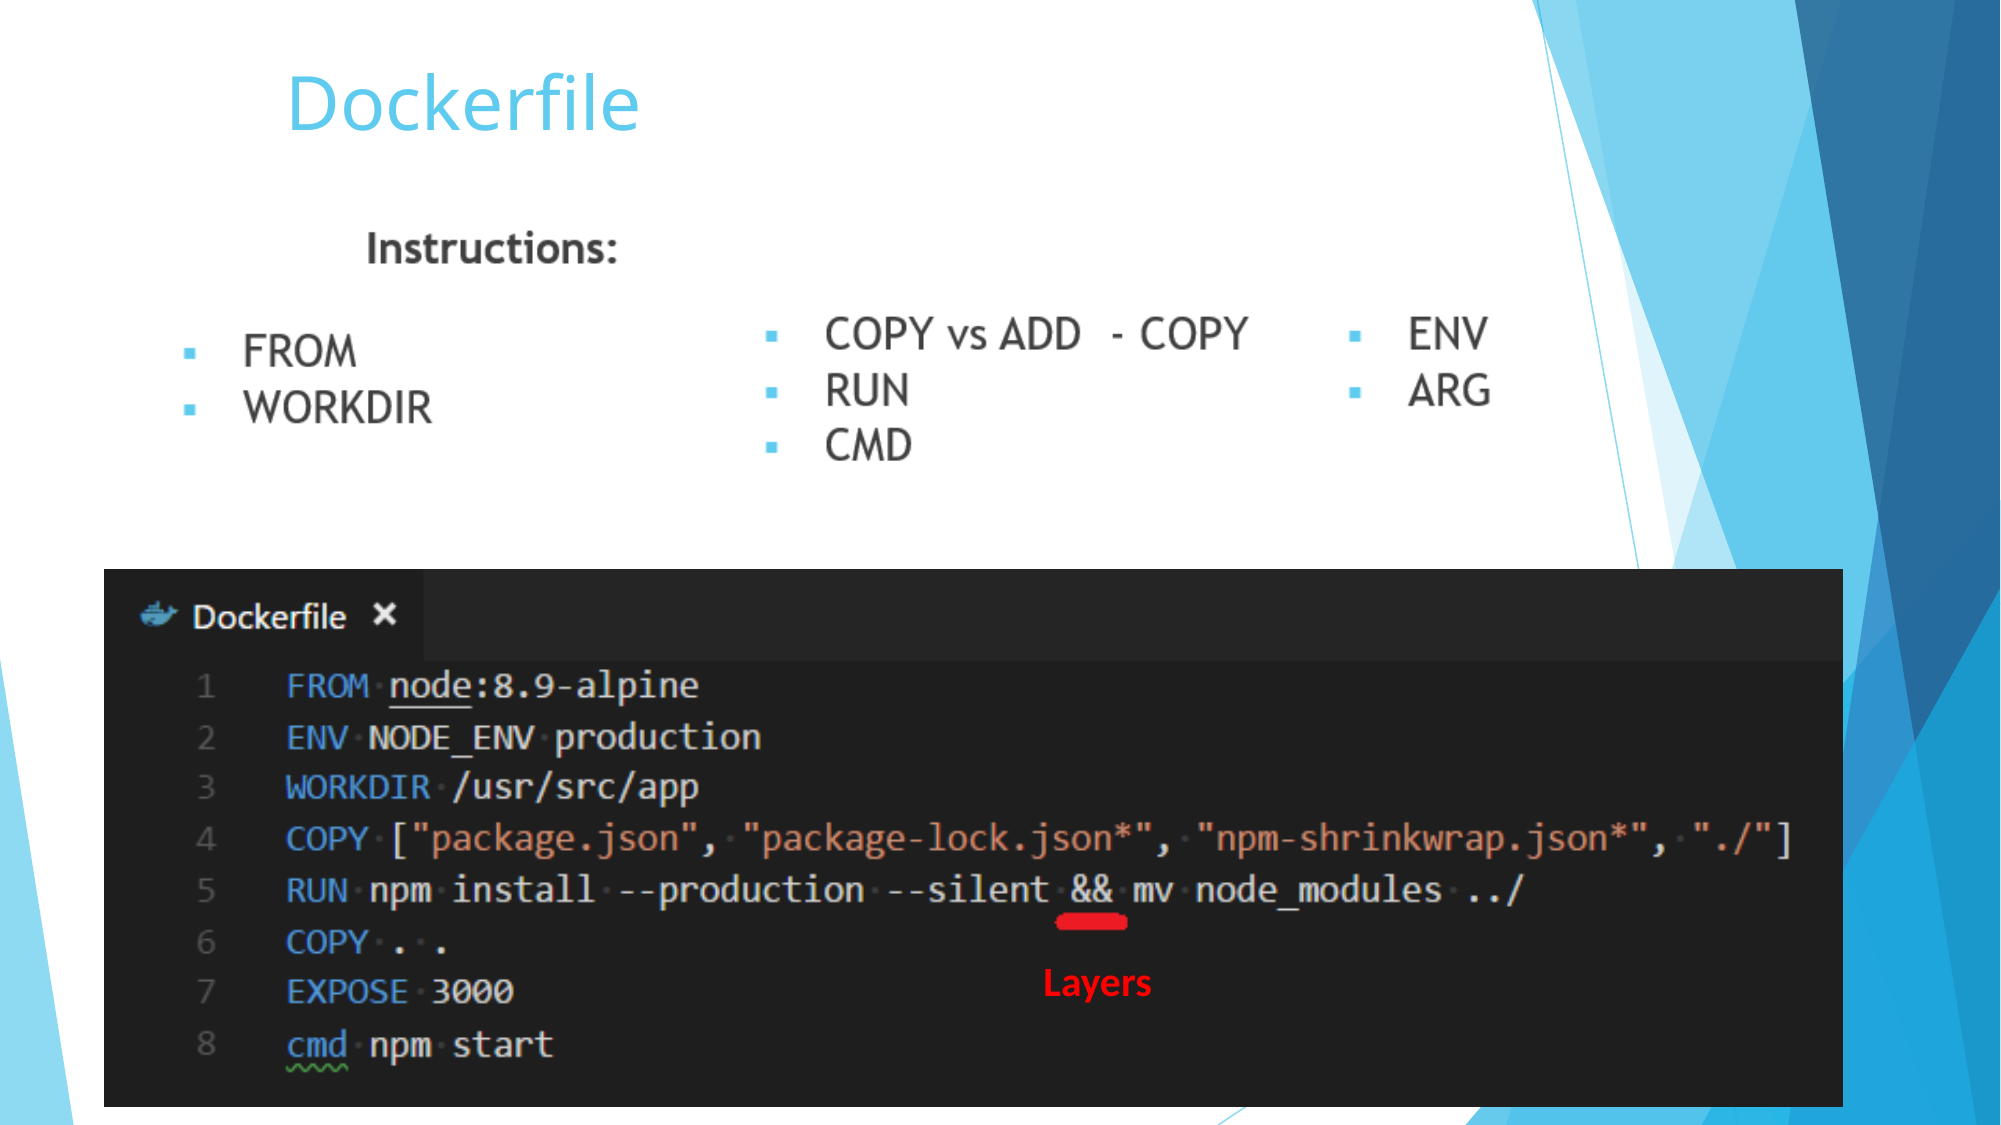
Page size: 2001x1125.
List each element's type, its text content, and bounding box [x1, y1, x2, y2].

text_box Layers [1028, 947, 1487, 1013]
picture [104, 569, 1843, 1107]
title Dockerfile [270, 47, 872, 183]
picture [148, 205, 1512, 533]
